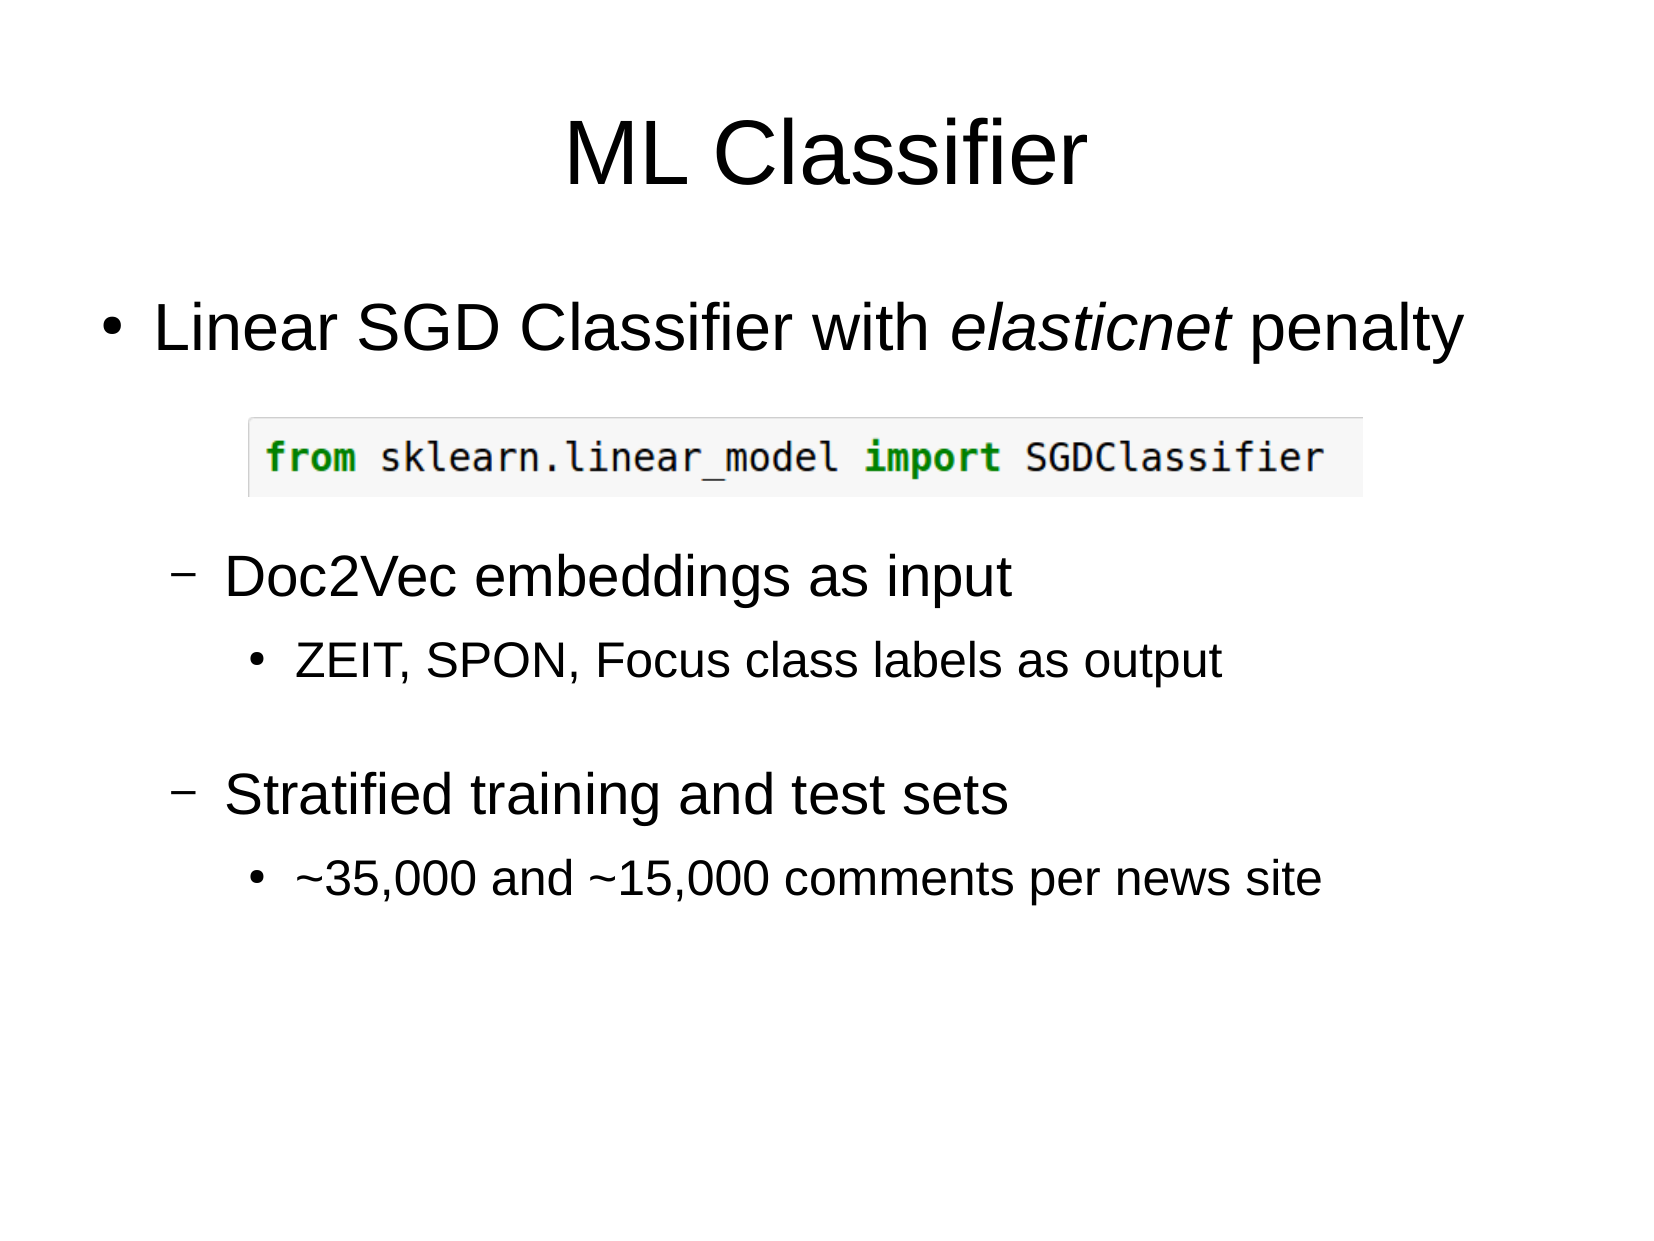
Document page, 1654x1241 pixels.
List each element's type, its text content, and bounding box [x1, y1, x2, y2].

list Linear SGD Classifier with elasticnet penalty Doc2Vec embeddings as input ZEIT, SPON, Focus class labels as output Stratified training and test sets ~35,000 and ~15,000 comments per news site [82, 290, 1571, 1010]
title ML Classifier [82, 49, 1571, 257]
picture [248, 417, 1363, 497]
